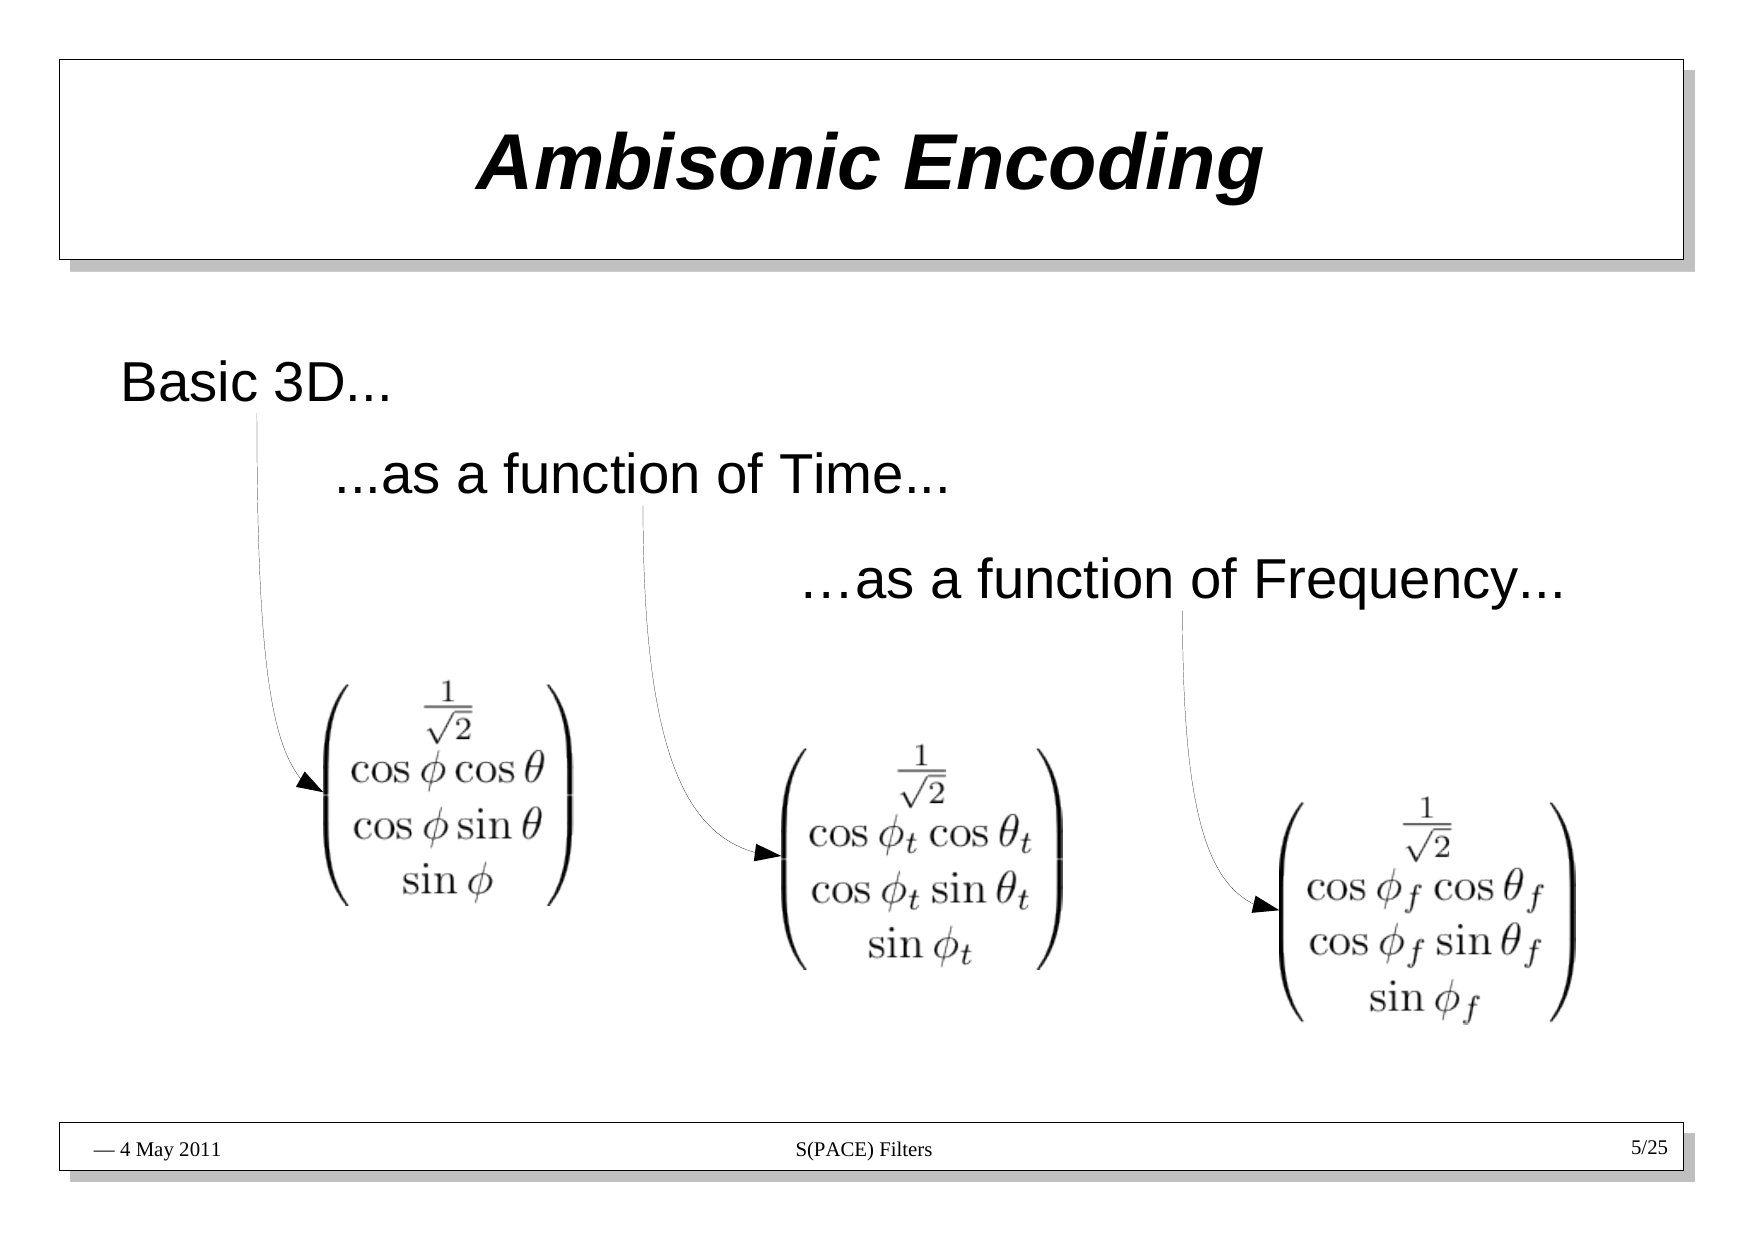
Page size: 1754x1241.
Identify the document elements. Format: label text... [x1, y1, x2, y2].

text_box ...as a function of Time... [334, 442, 948, 506]
picture [1279, 796, 1576, 1025]
picture [781, 742, 1063, 970]
title Ambisonic Encoding [59, 59, 1684, 266]
text_box …as a function of Frequency... [798, 547, 1562, 611]
picture [323, 678, 574, 906]
text_box Basic 3D... [120, 350, 393, 414]
